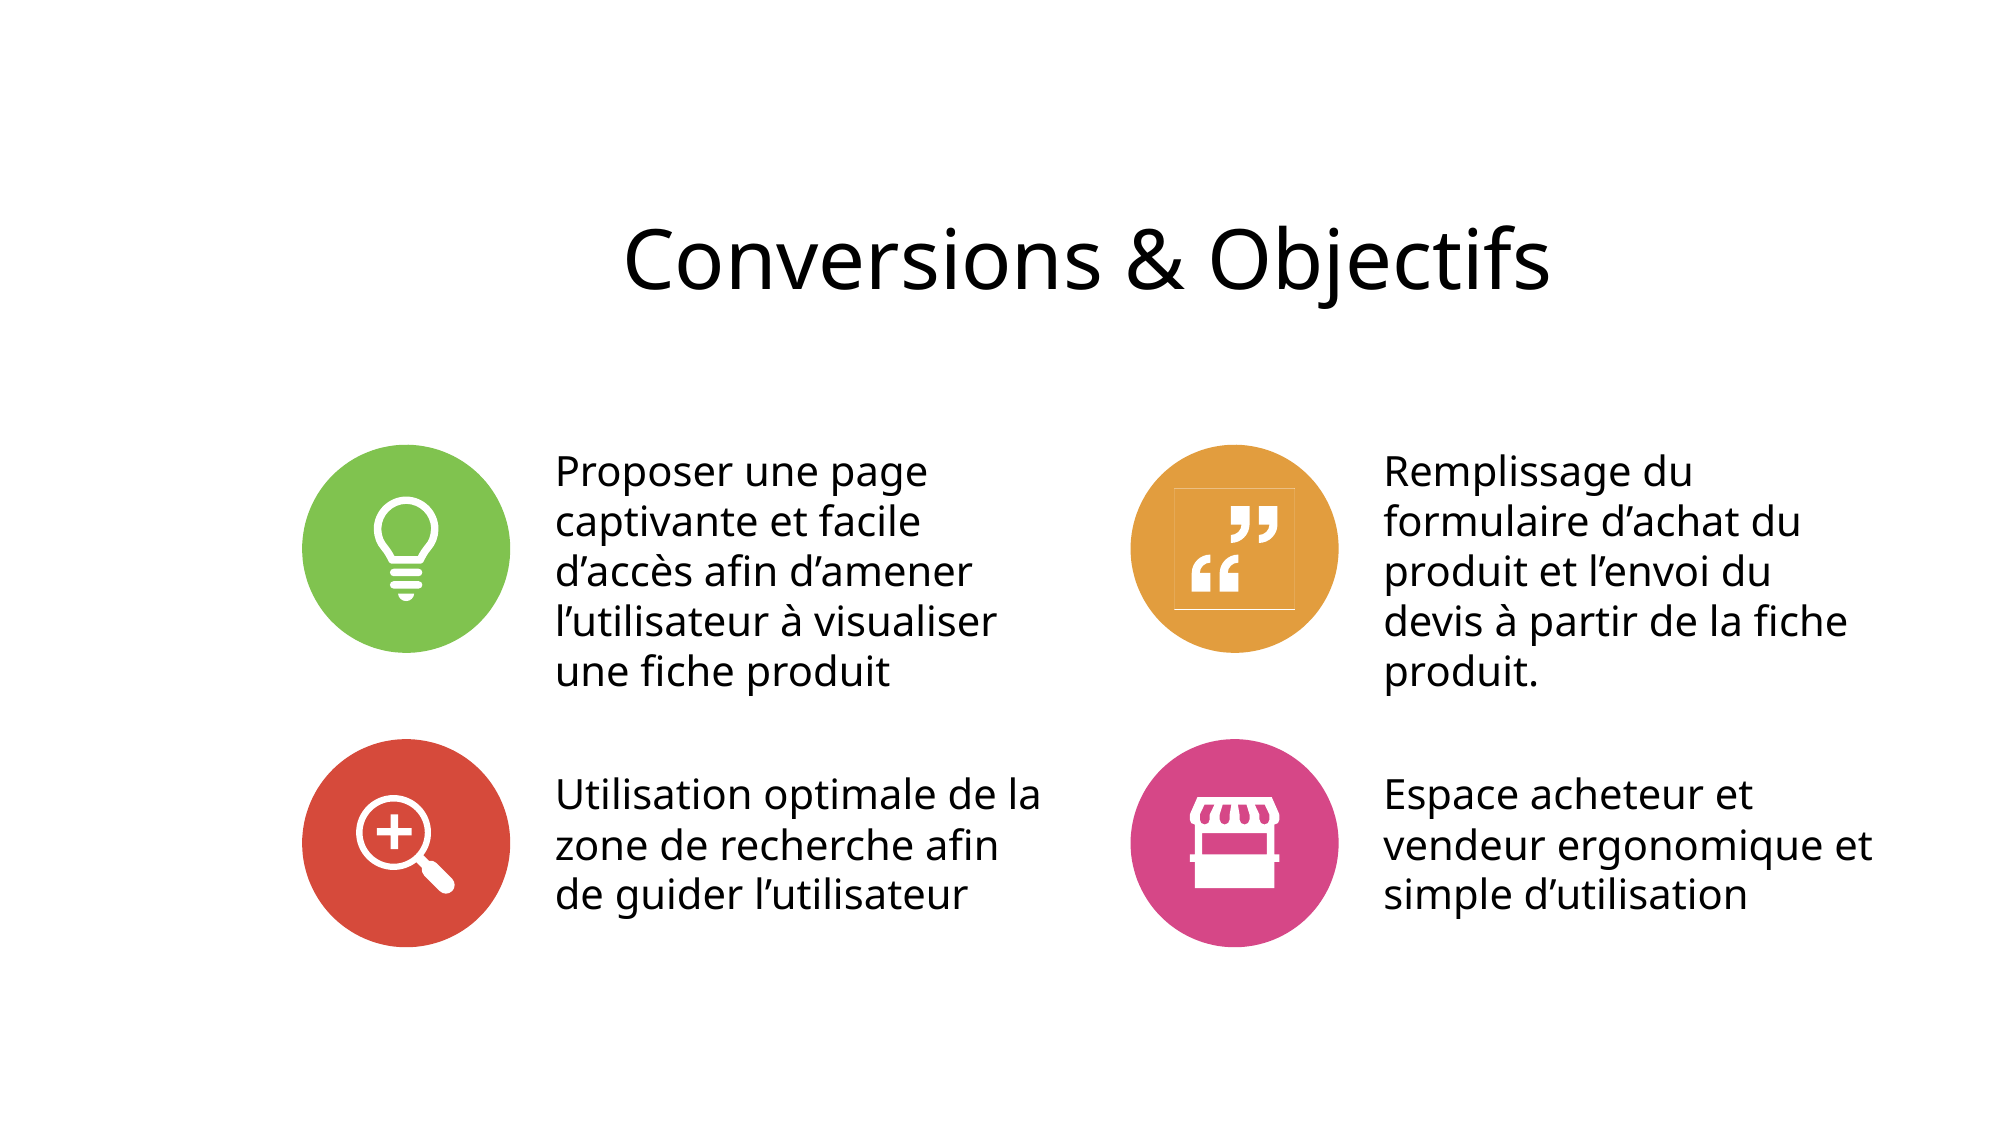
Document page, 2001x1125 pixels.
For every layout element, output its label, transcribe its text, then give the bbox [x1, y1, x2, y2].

text_box [1130, 444, 1339, 653]
text_box Espace acheteur et vendeur ergonomique et simple d’utilisation [1383, 739, 1874, 948]
text_box Proposer une page captivante et facile d’accès afin d’amener l’utilisateur à visualiser une fiche produit [554, 444, 1046, 653]
title Conversions & Objectifs [288, 112, 1887, 400]
text_box Remplissage du formulaire d’achat du produit et l’envoi du devis à partir de la fiche produit. [1383, 444, 1874, 653]
text_box Utilisation optimale de la zone de recherche afin de guider l’utilisateur [554, 739, 1046, 948]
text_box [1130, 739, 1339, 948]
text_box [302, 739, 511, 948]
text_box [302, 444, 511, 653]
